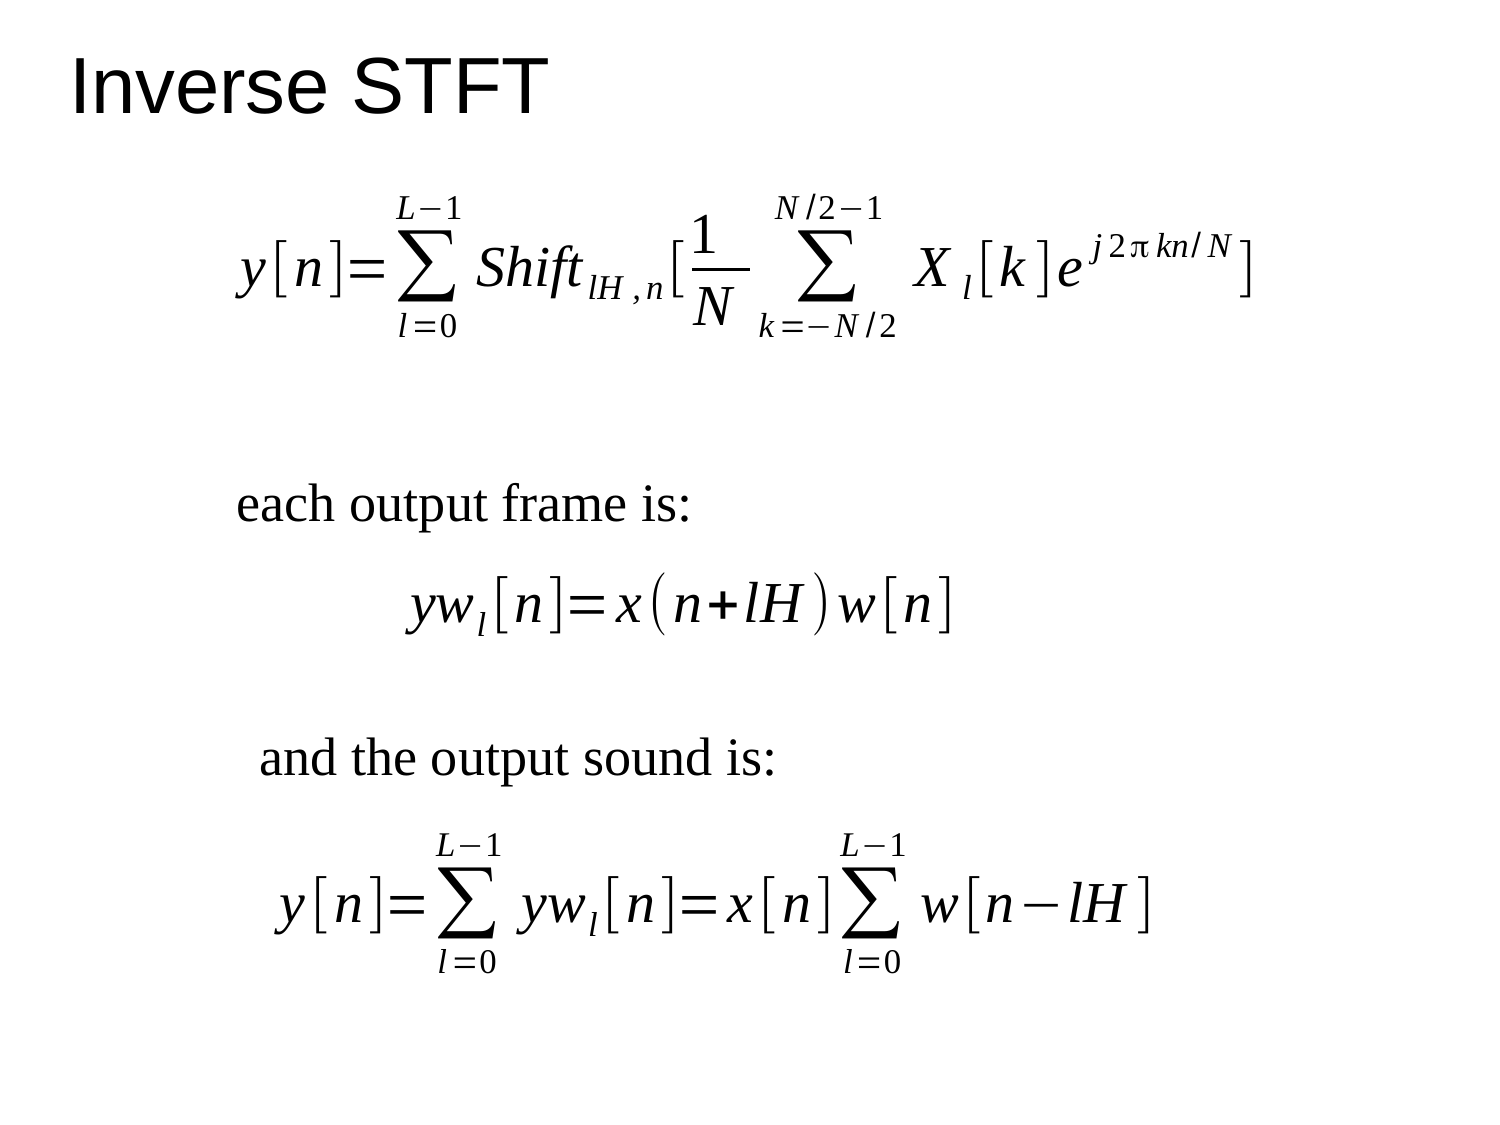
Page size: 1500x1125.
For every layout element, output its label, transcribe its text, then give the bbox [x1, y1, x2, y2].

text_box and the output sound is: [244, 710, 793, 794]
chart [266, 825, 1159, 982]
text_box each output frame is: [222, 456, 708, 541]
chart [396, 570, 961, 645]
title Inverse STFT [69, 0, 1420, 180]
chart [226, 188, 1262, 345]
